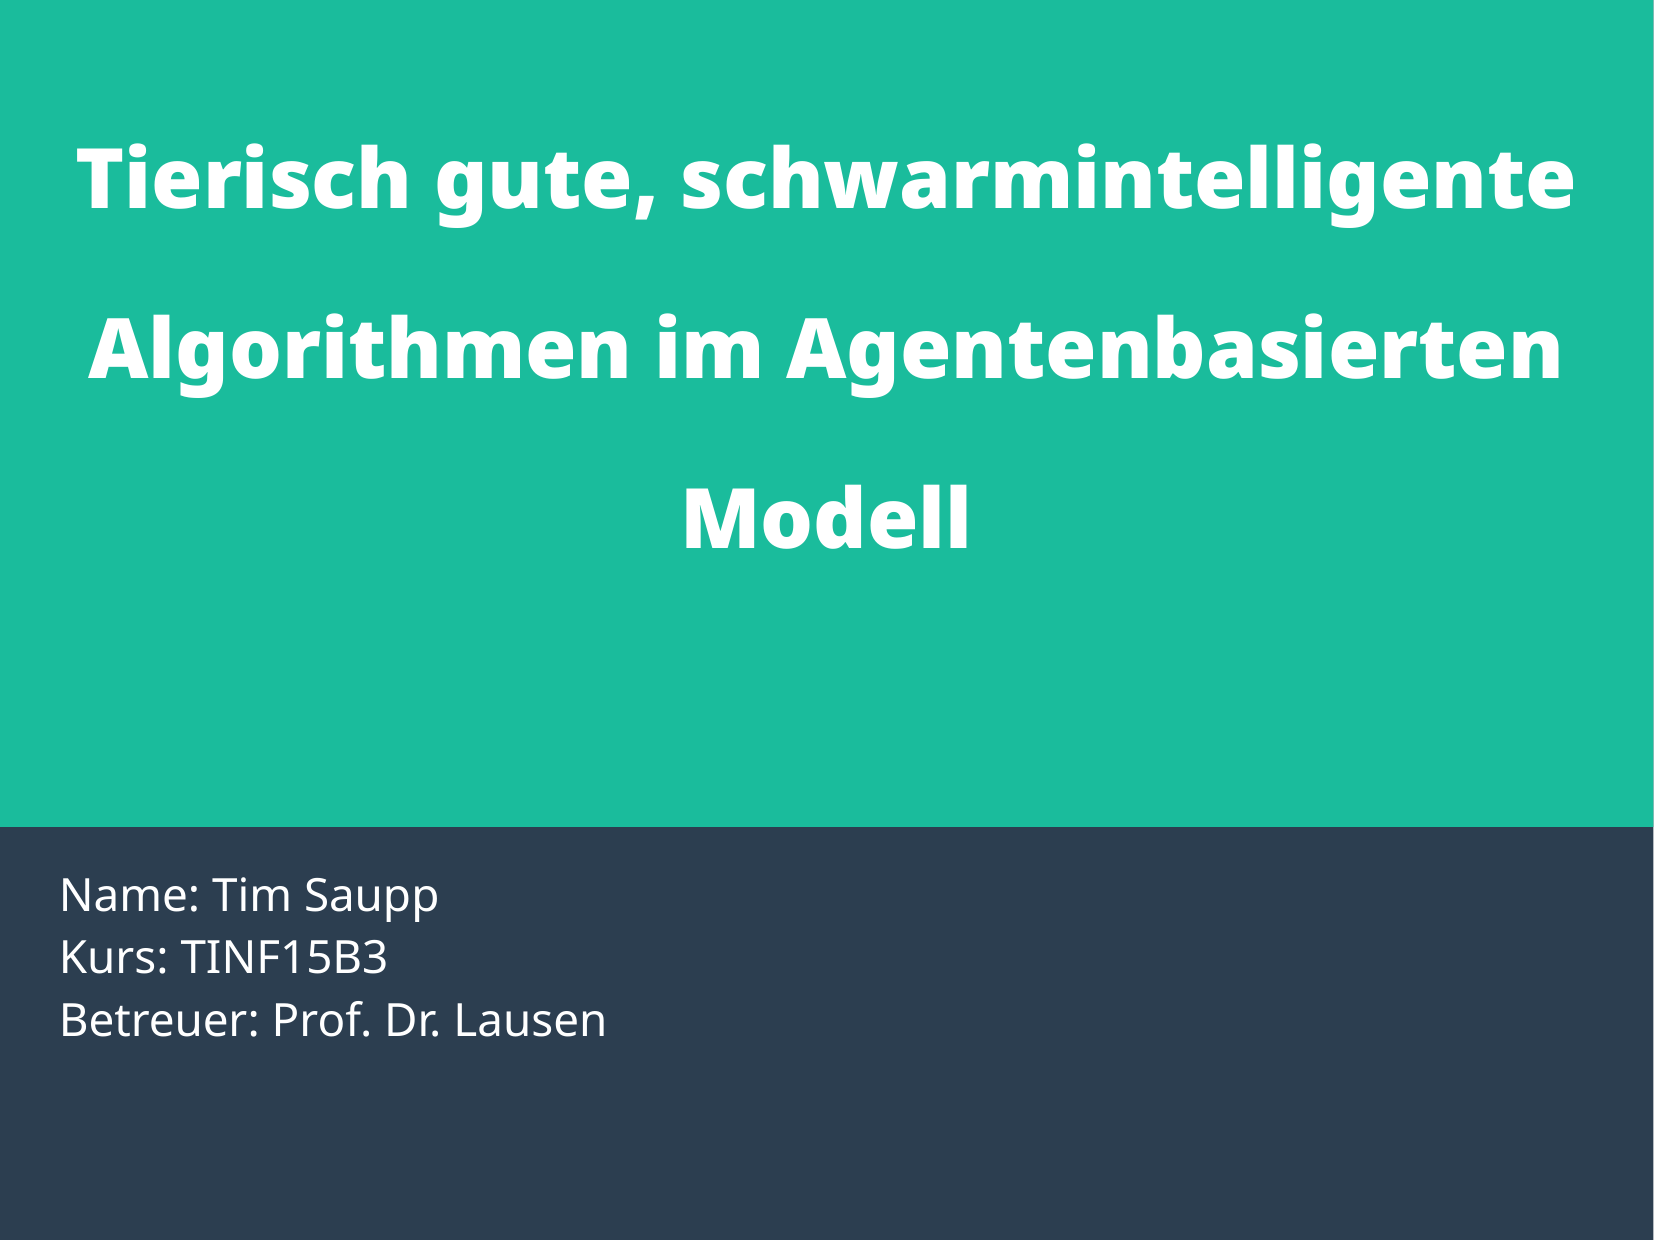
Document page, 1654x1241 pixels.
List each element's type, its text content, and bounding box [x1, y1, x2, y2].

title Tierisch gute, schwarmintelligente Algorithmen im Agentenbasierten Modell [59, 170, 1595, 721]
subtitle Name: Tim Saupp Kurs: TINF15B3 Betreuer: Prof. Dr. Lausen [59, 856, 1595, 1182]
